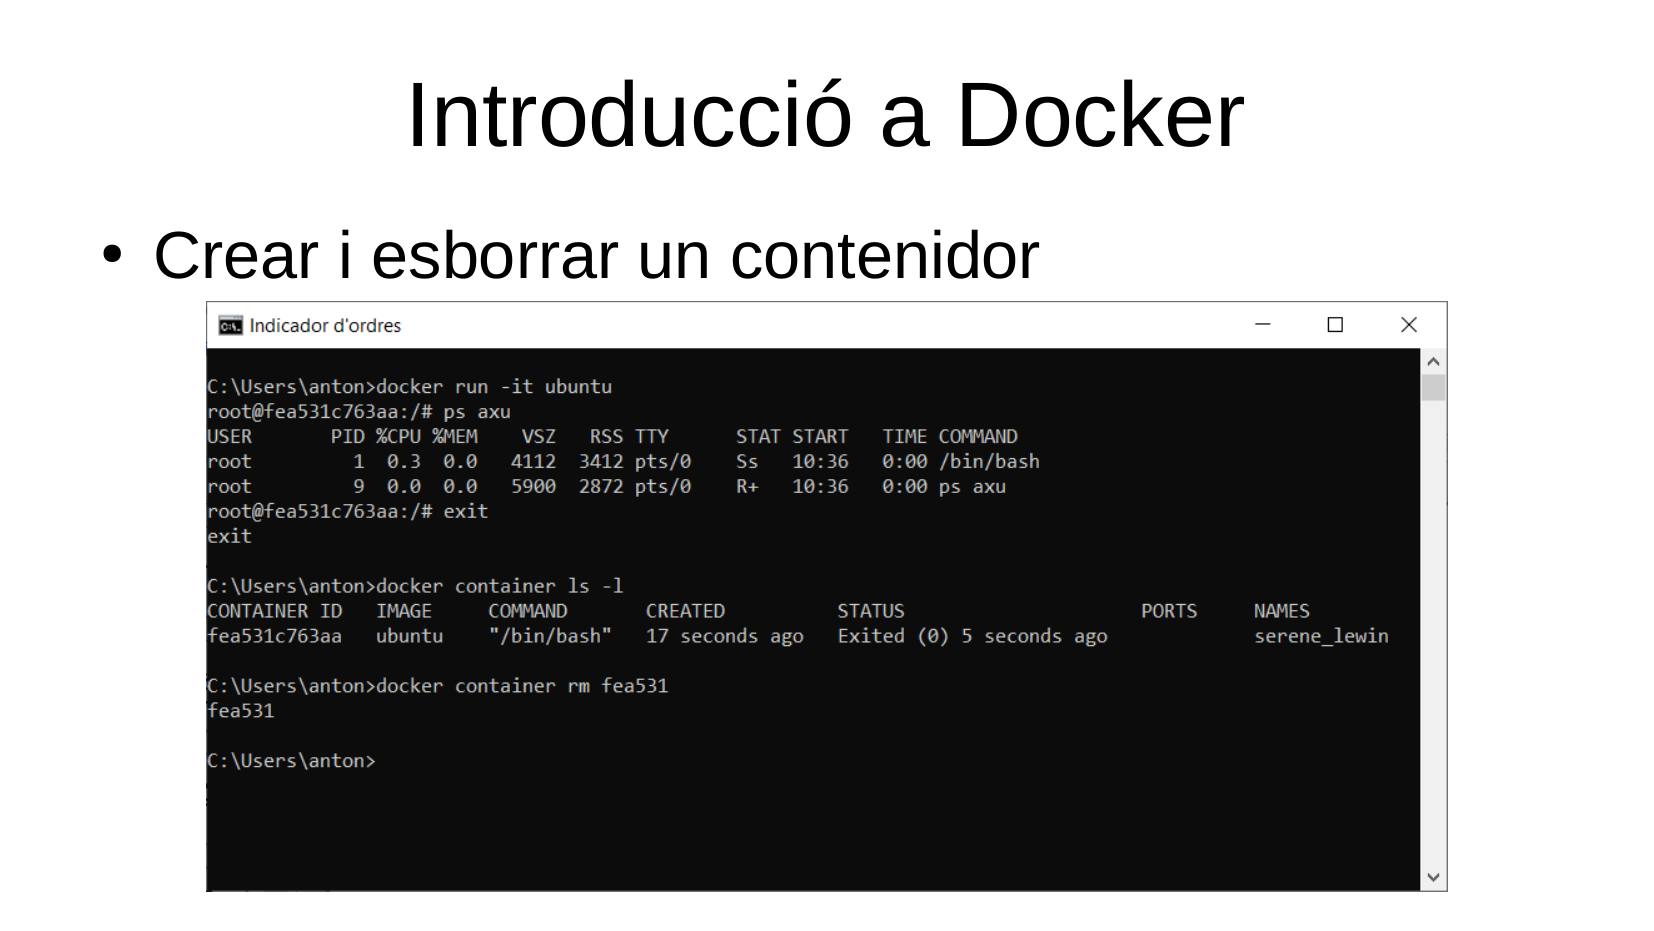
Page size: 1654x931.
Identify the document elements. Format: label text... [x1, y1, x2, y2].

title Introducció a Docker [82, 37, 1571, 193]
list Crear i esborrar un contenidor [82, 217, 1571, 758]
picture [206, 301, 1448, 892]
